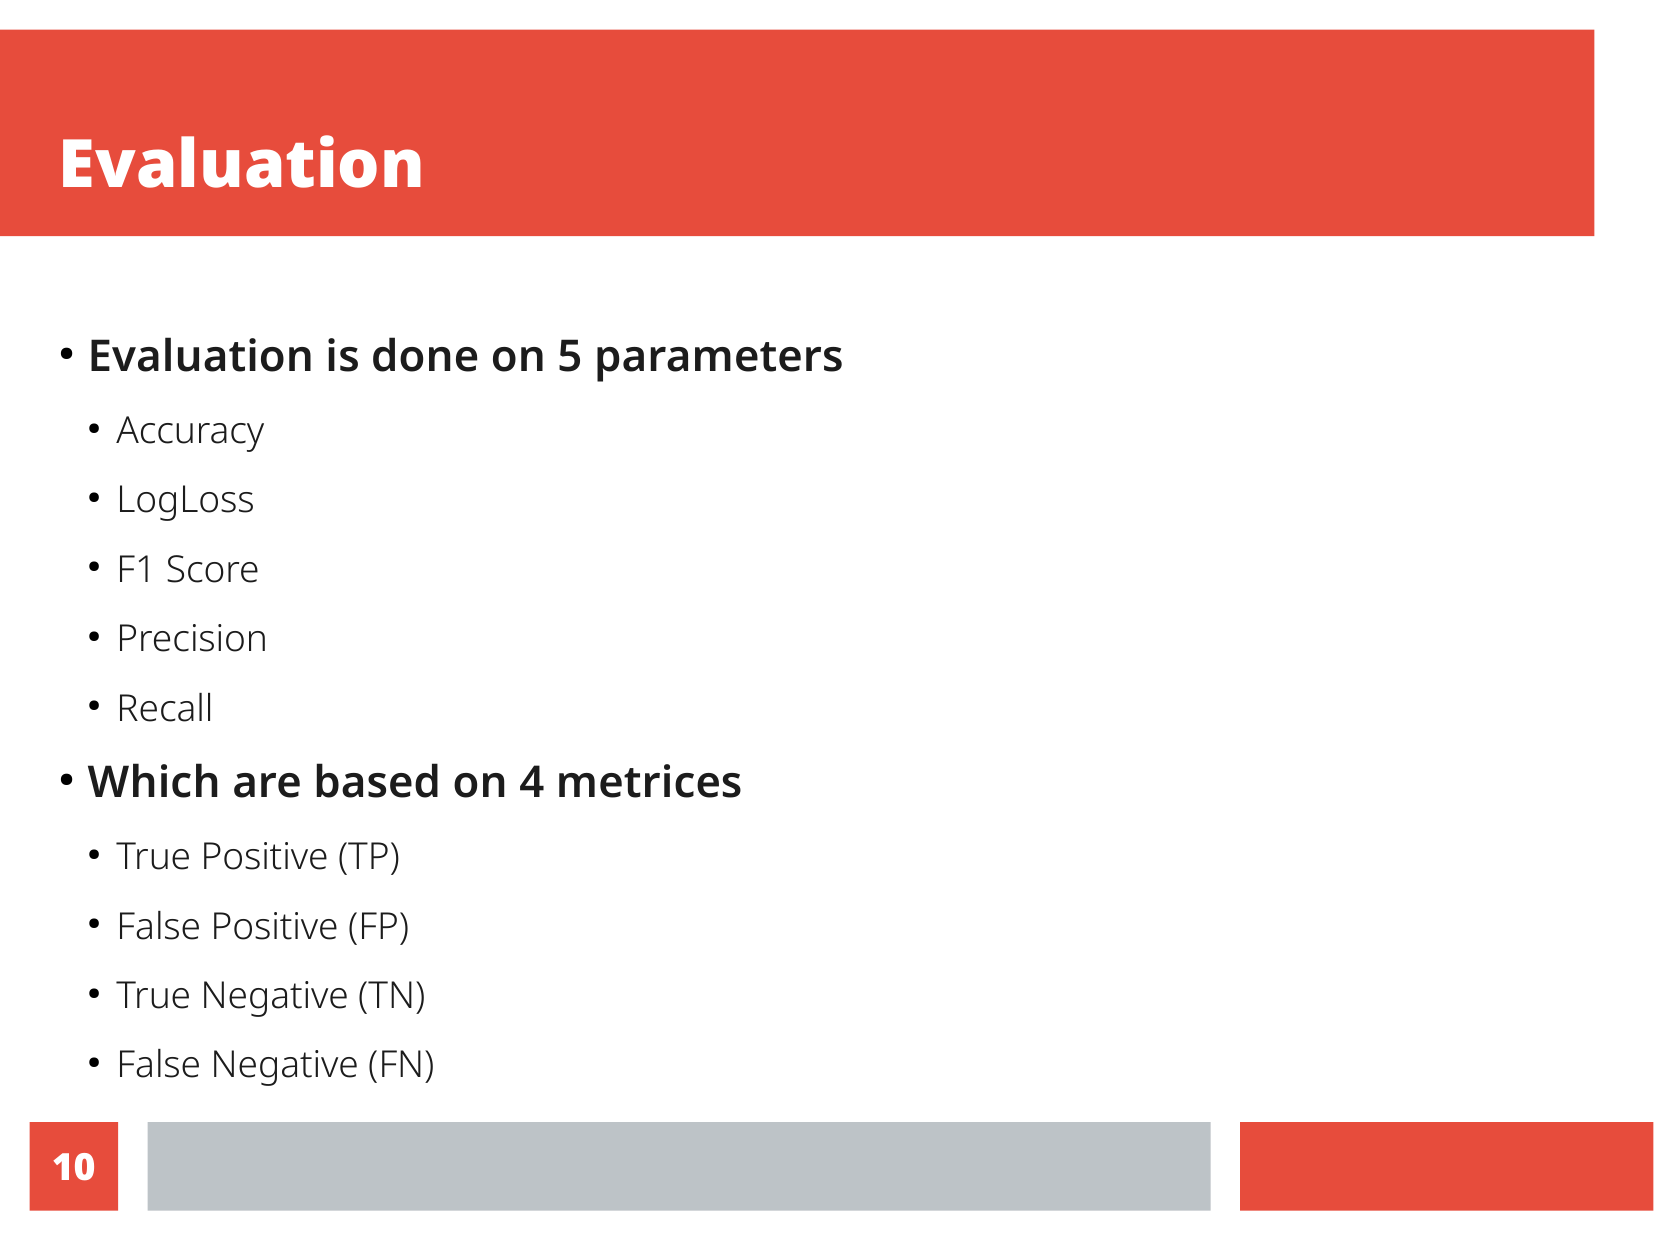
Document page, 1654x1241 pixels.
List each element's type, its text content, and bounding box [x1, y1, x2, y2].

list Evaluation is done on 5 parameters Accuracy LogLoss F1 Score Precision Recall Which are based on 4 metrices True Positive (TP) False Positive (FP) True Negative (TN) False Negative (FN) [59, 324, 1565, 1093]
title Evaluation [59, 59, 1595, 207]
